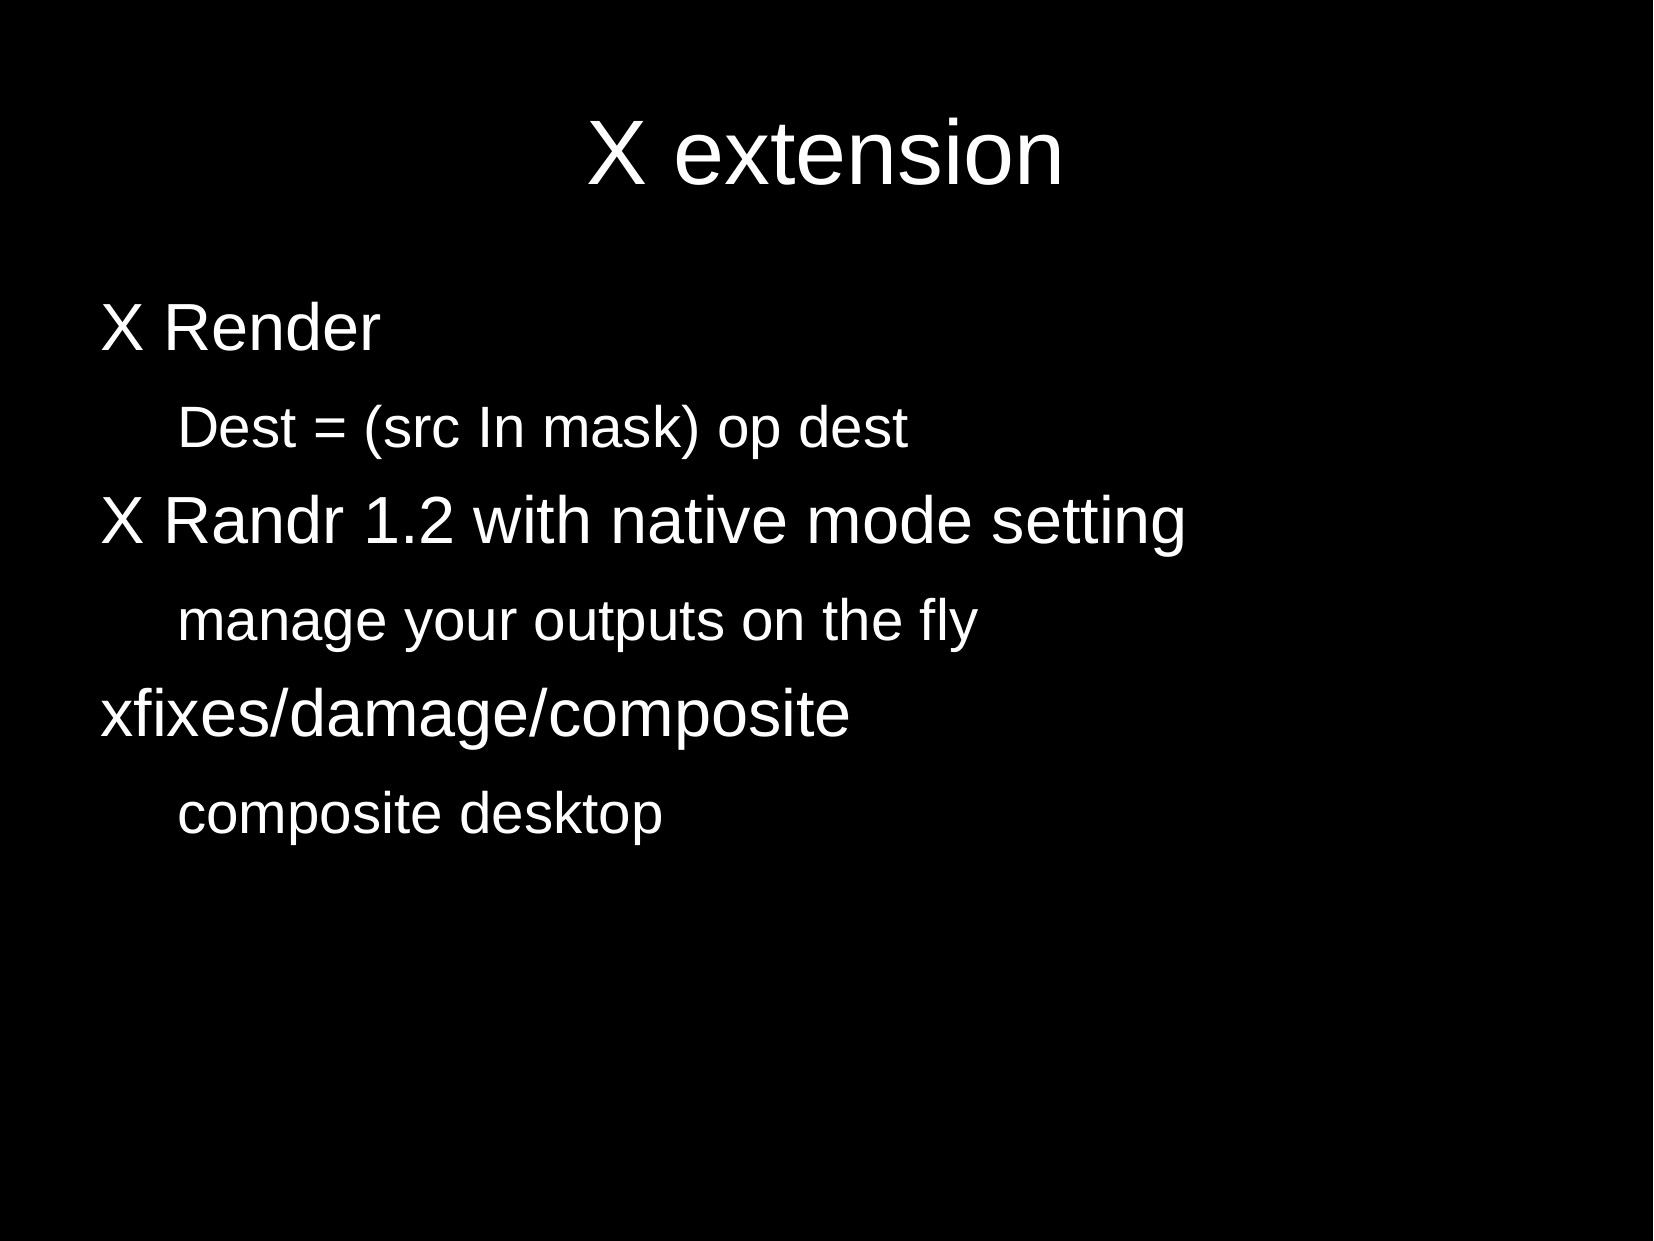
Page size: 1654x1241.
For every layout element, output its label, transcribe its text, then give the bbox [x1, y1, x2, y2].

list X Render Dest = (src In mask) op dest X Randr 1.2 with native mode setting manage your outputs on the fly xfixes/damage/composite composite desktop [82, 290, 1571, 1109]
title X extension [82, 49, 1571, 257]
